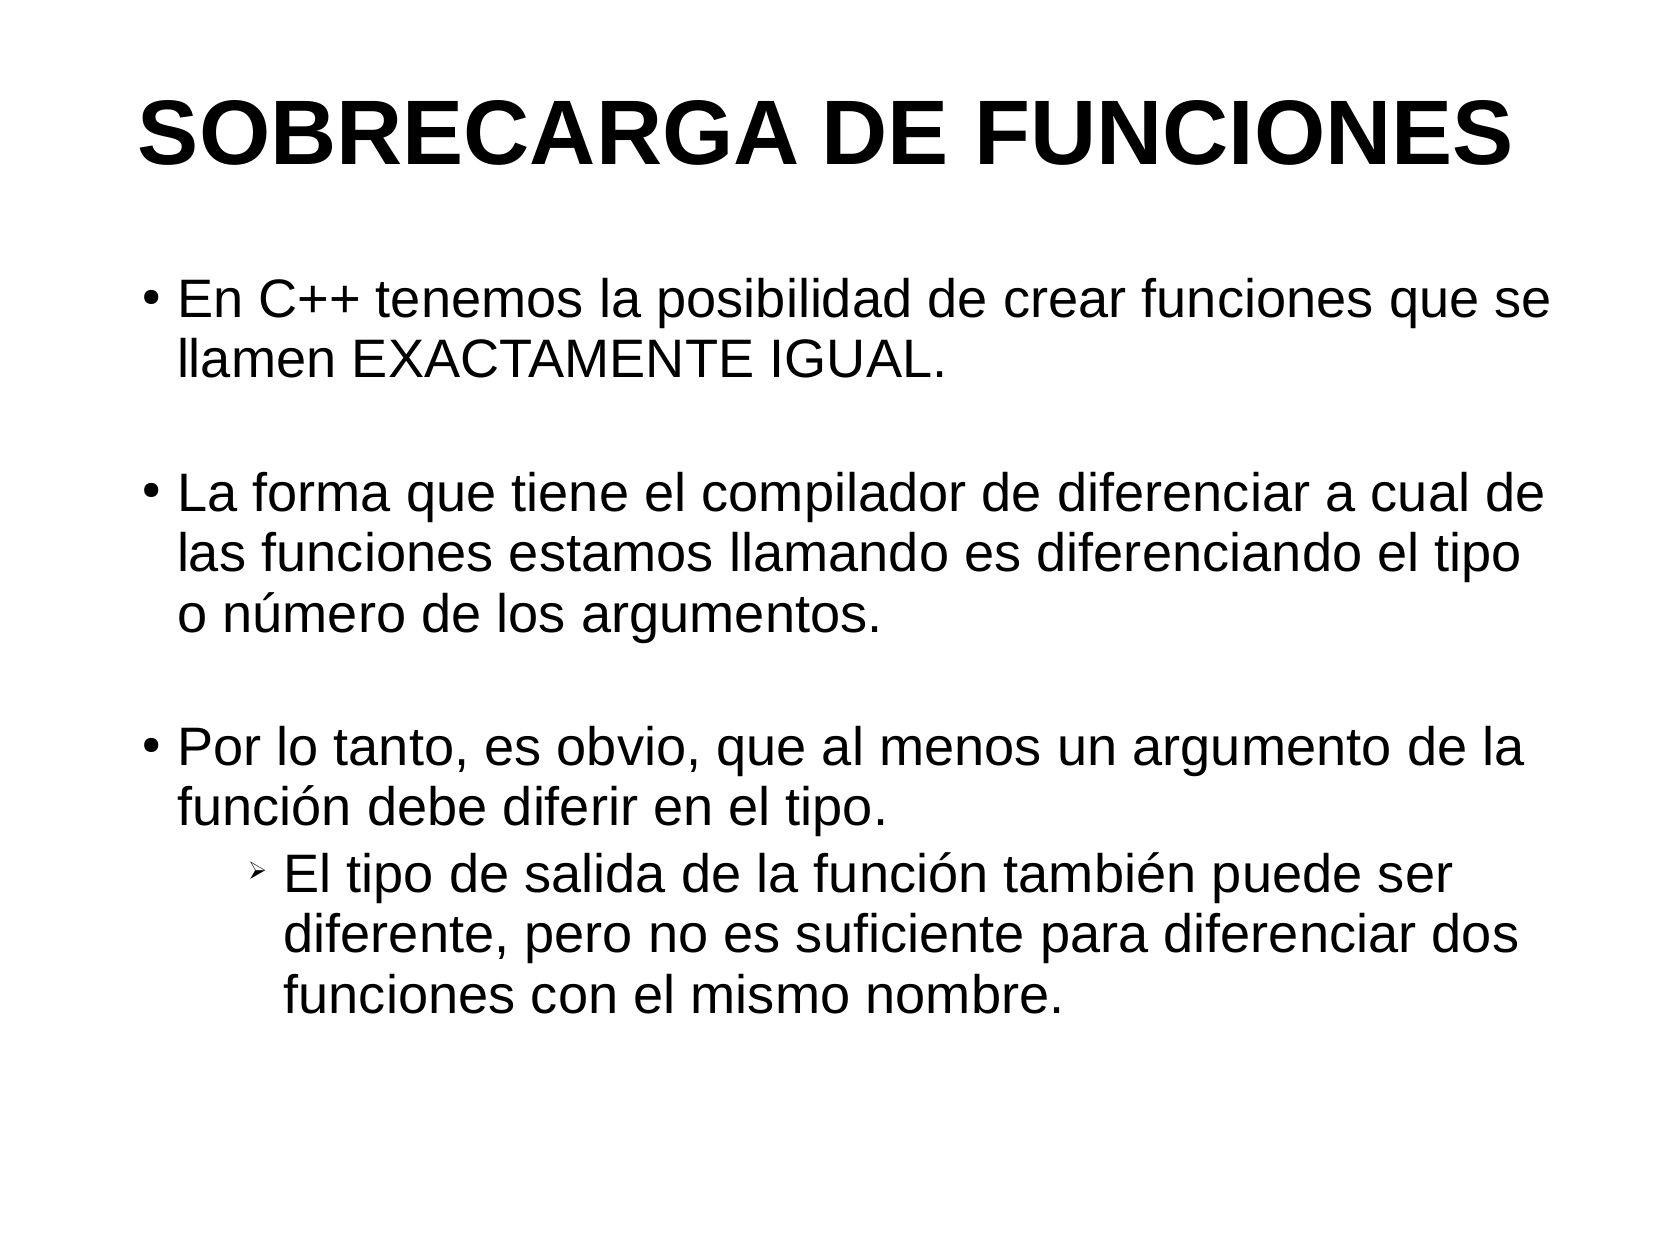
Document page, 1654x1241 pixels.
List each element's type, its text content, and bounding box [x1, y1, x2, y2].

title SOBRECARGA DE FUNCIONES [82, 29, 1571, 237]
text_box En C++ tenemos la posibilidad de crear funciones que se llamen EXACTAMENTE IGUAL. La forma que tiene el compilador de diferenciar a cual de las funciones estamos llamando es diferenciando el tipo o número de los argumentos. Por lo tanto, es obvio, que al menos un argumento de la función debe diferir en el tipo. El tipo de salida de la función también puede ser diferente, pero no es suficiente para diferenciar dos funciones con el mismo nombre. [141, 268, 1560, 1158]
